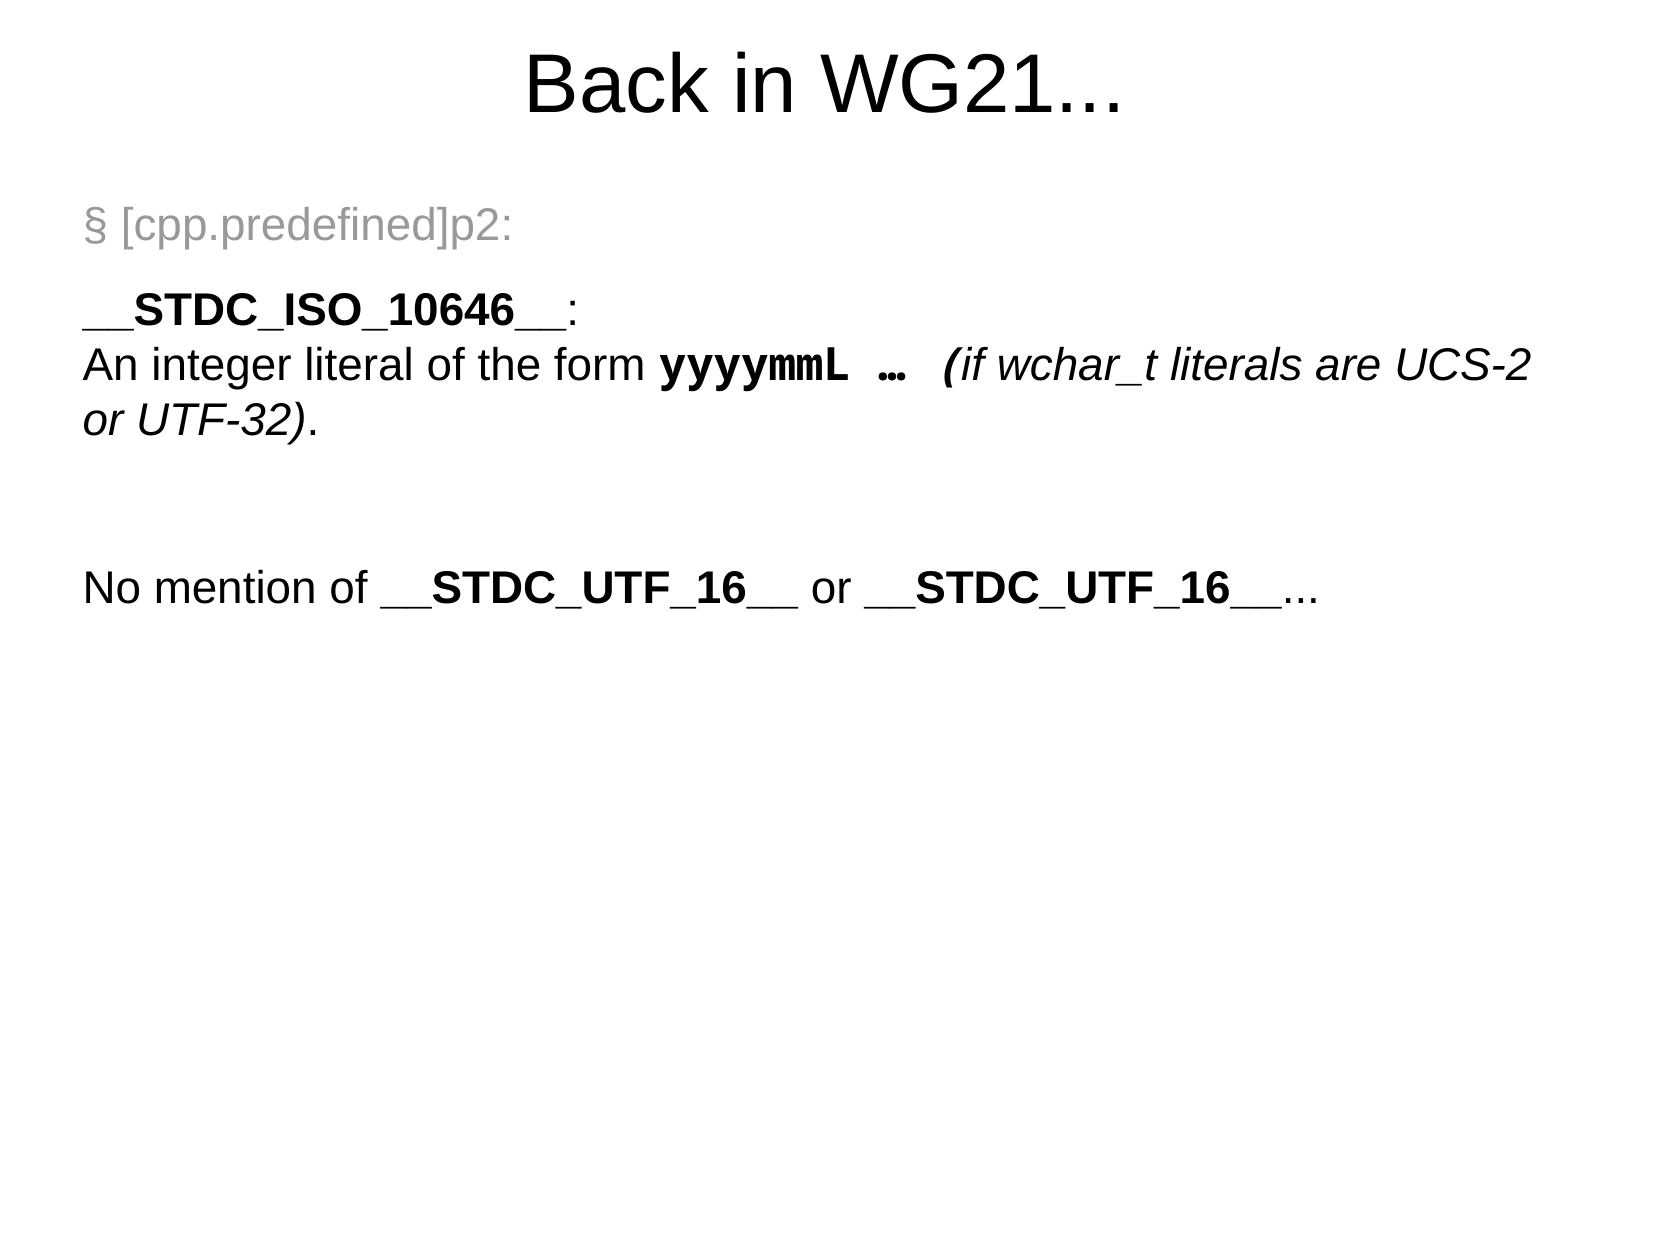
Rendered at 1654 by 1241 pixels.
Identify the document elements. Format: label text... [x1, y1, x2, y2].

list § [cpp.predefined]p2: __STDC_ISO_10646__: An integer literal of the form yyyymmL … (if wchar_t literals are UCS-2 or UTF-32). No mention of __STDC_UTF_16__ or __STDC_UTF_16__... [82, 195, 1571, 1201]
text_box Back in WG21... [90, 30, 1561, 166]
